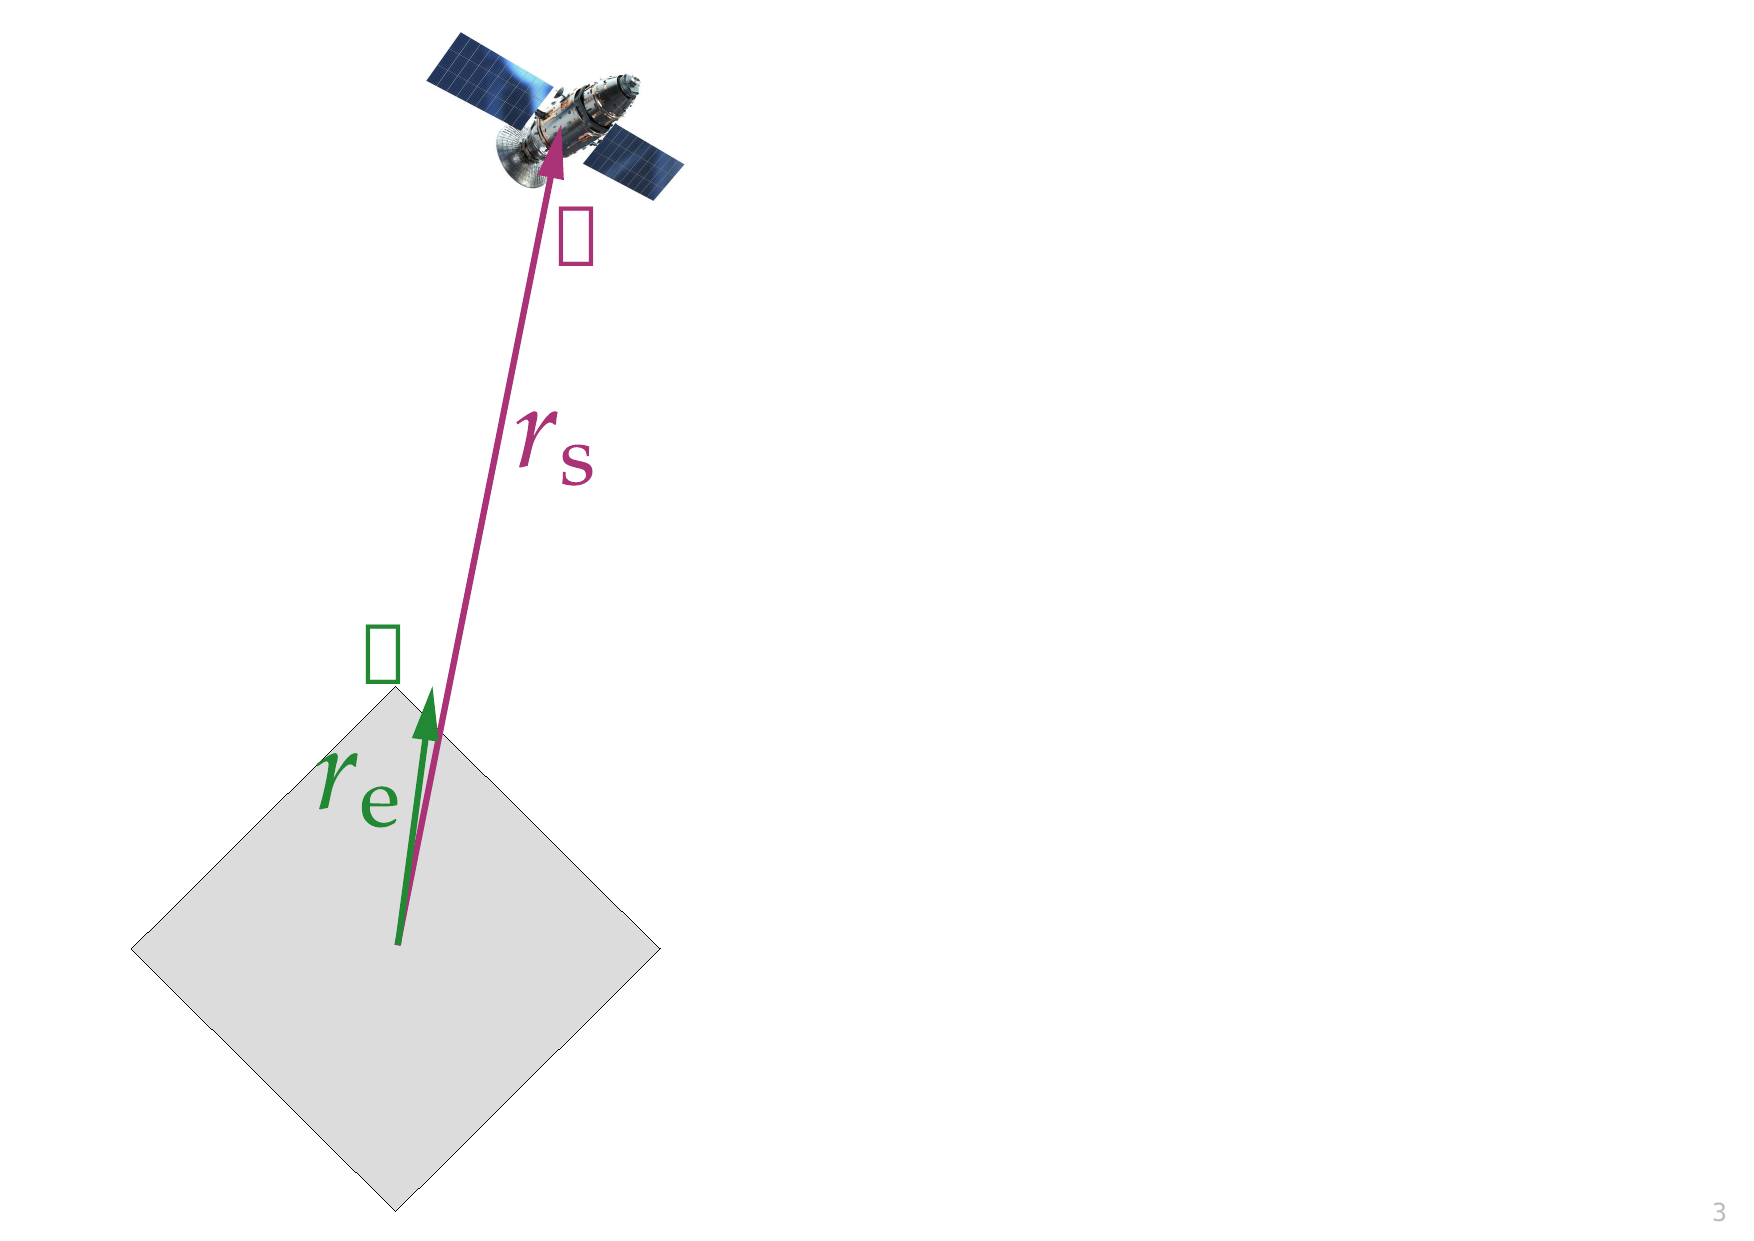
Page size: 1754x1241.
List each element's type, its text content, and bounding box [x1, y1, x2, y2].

picture [401, 16, 708, 233]
text_box [516, 411, 558, 468]
text_box  [343, 588, 457, 687]
text_box [562, 444, 593, 486]
text_box [131, 687, 661, 1212]
text_box [419, 741, 434, 816]
text_box  [536, 170, 650, 269]
